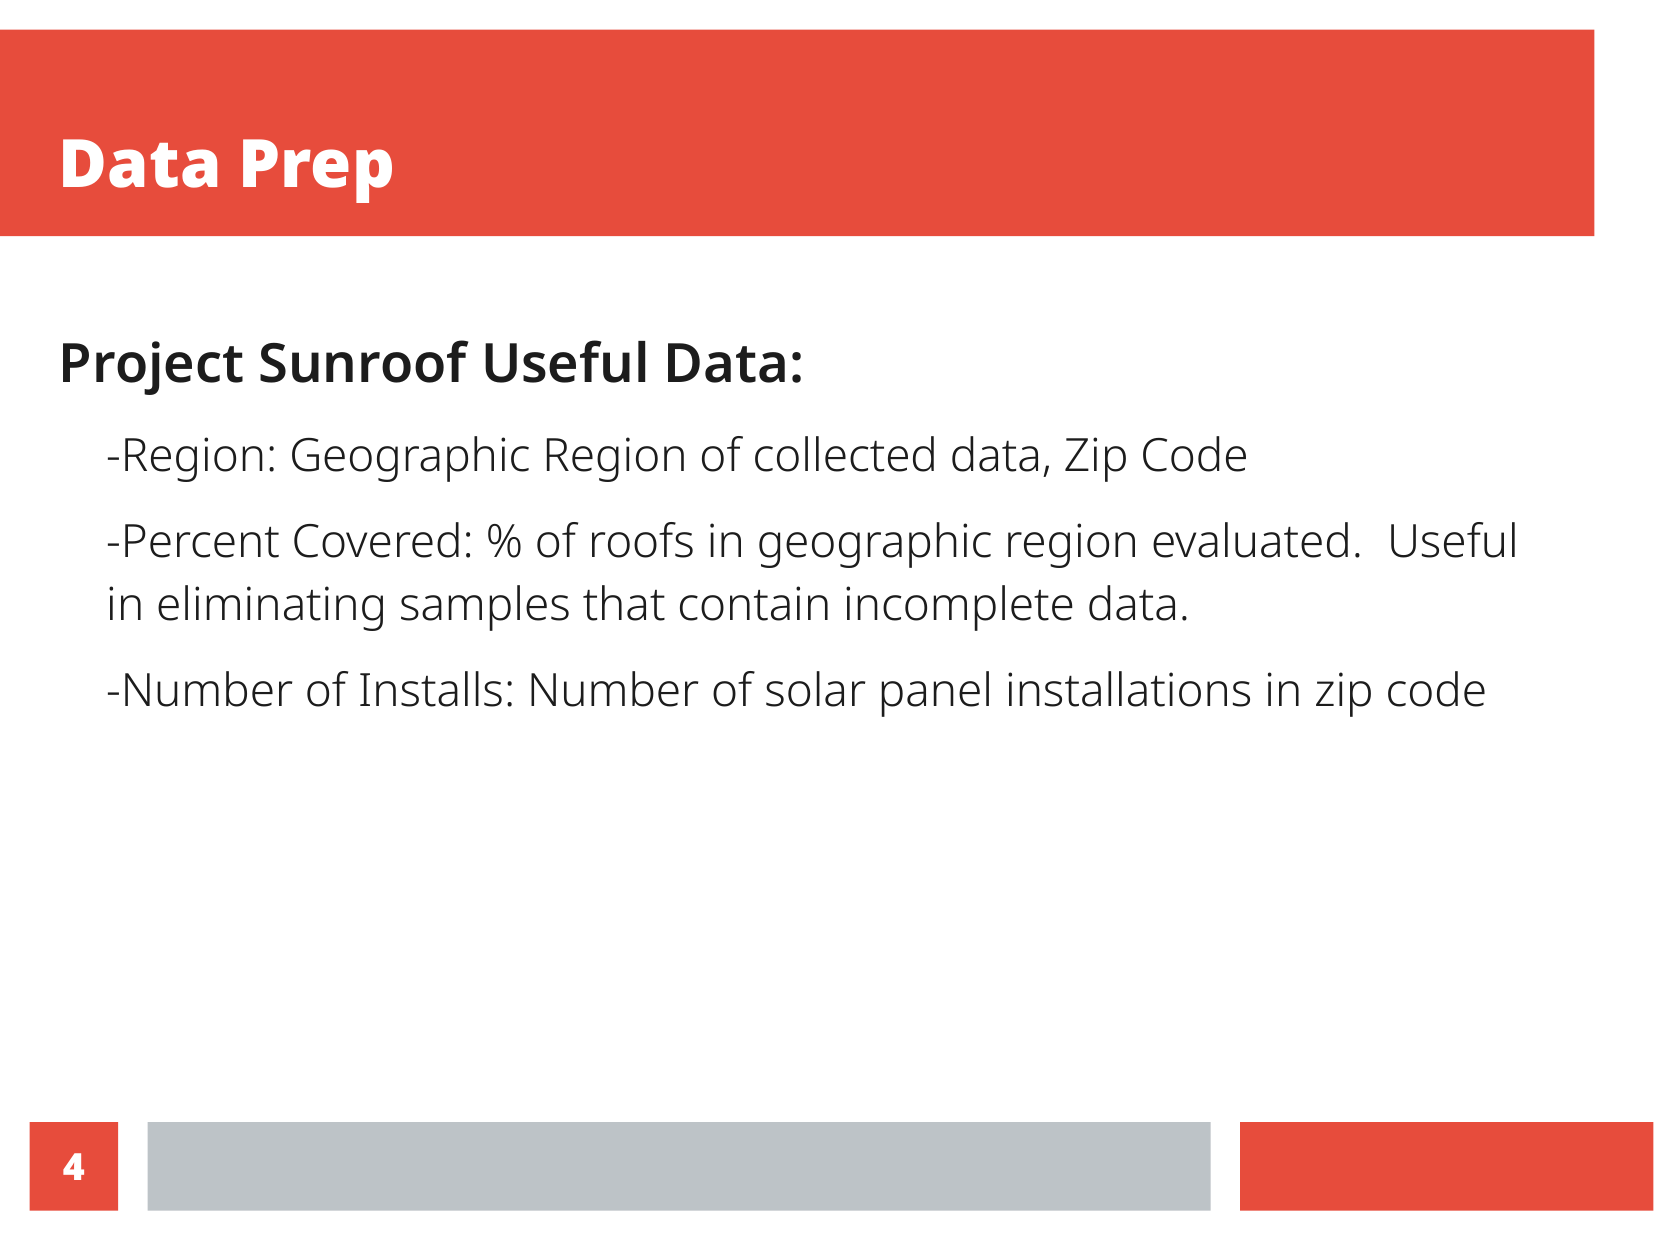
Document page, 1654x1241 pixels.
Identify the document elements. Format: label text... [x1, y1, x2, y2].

list Project Sunroof Useful Data: -Region: Geographic Region of collected data, Zip Code -Percent Covered: % of roofs in geographic region evaluated. Useful in eliminating samples that contain incomplete data. -Number of Installs: Number of solar panel installations in zip code [59, 324, 1565, 1093]
title Data Prep [59, 59, 1595, 207]
